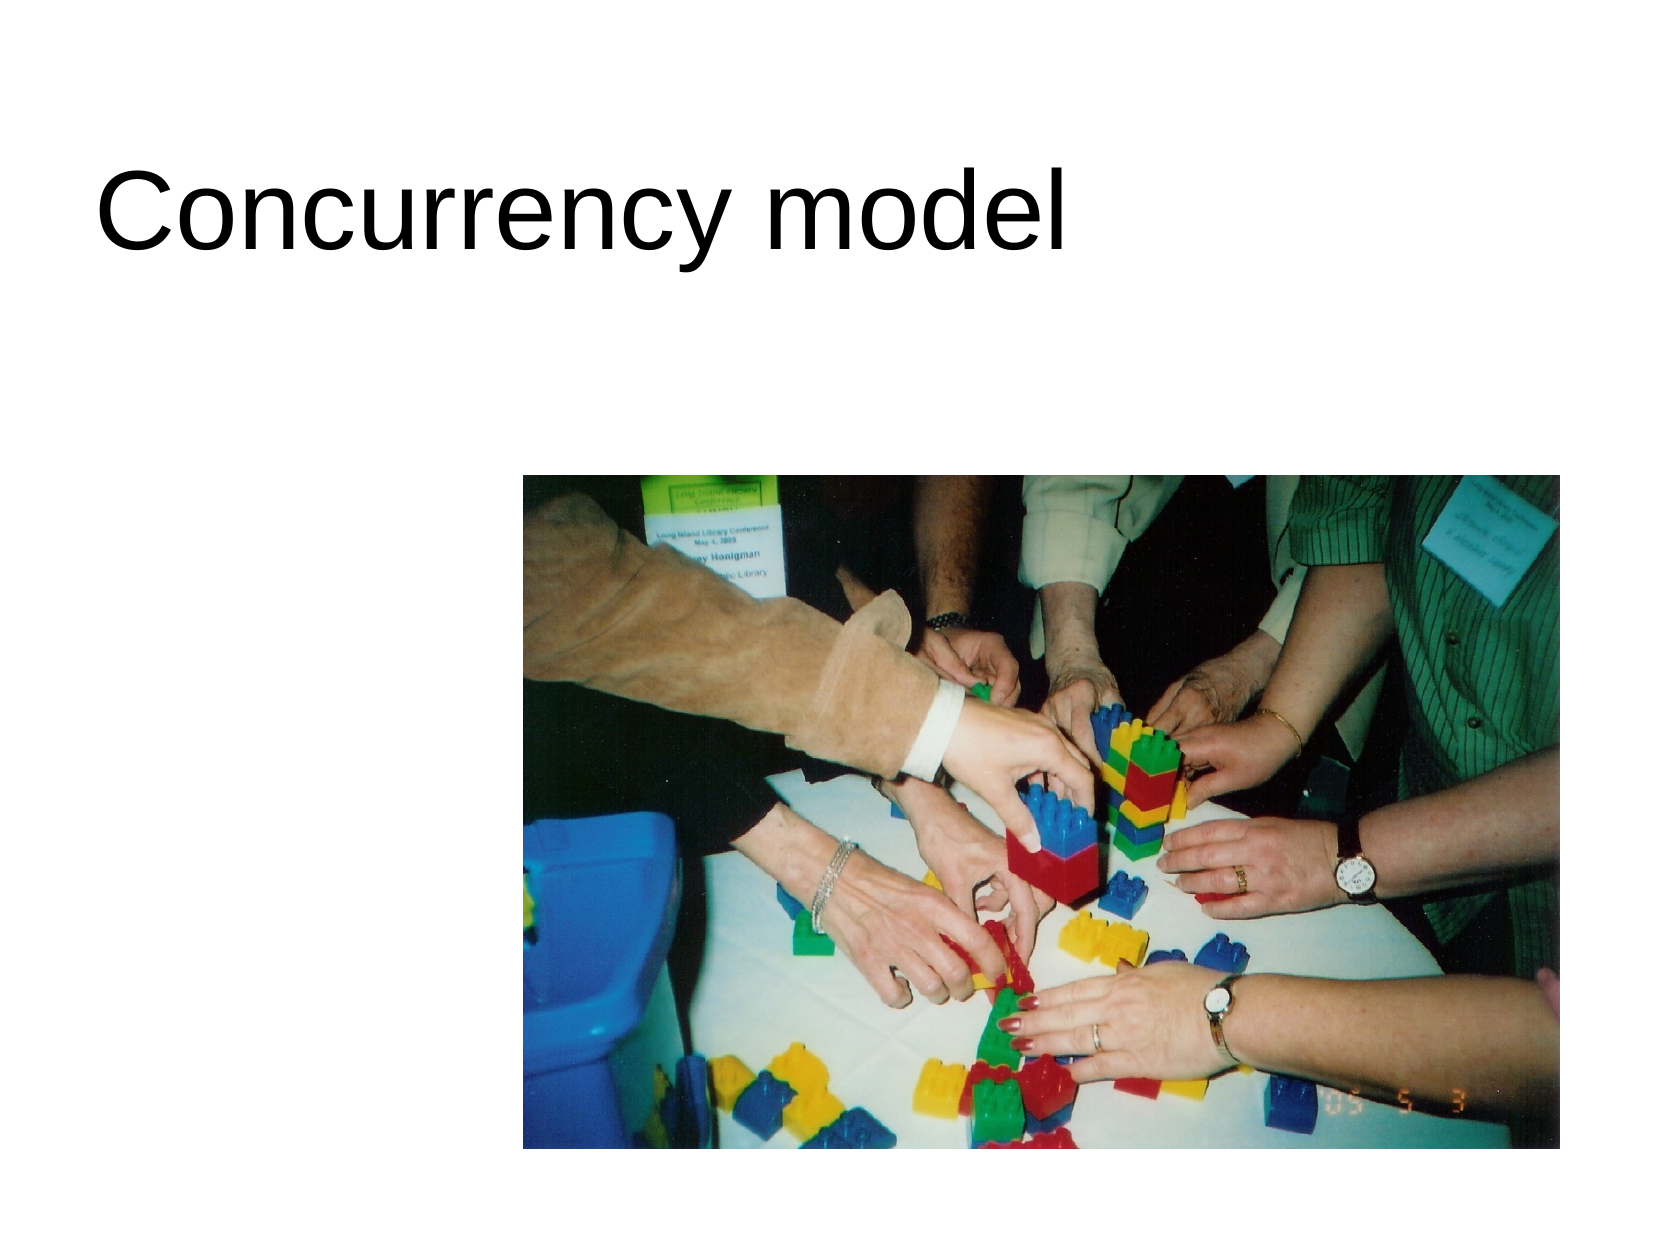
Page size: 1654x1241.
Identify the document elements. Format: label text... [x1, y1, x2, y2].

picture [523, 475, 1560, 1149]
text_box Concurrency model [94, 114, 1087, 308]
